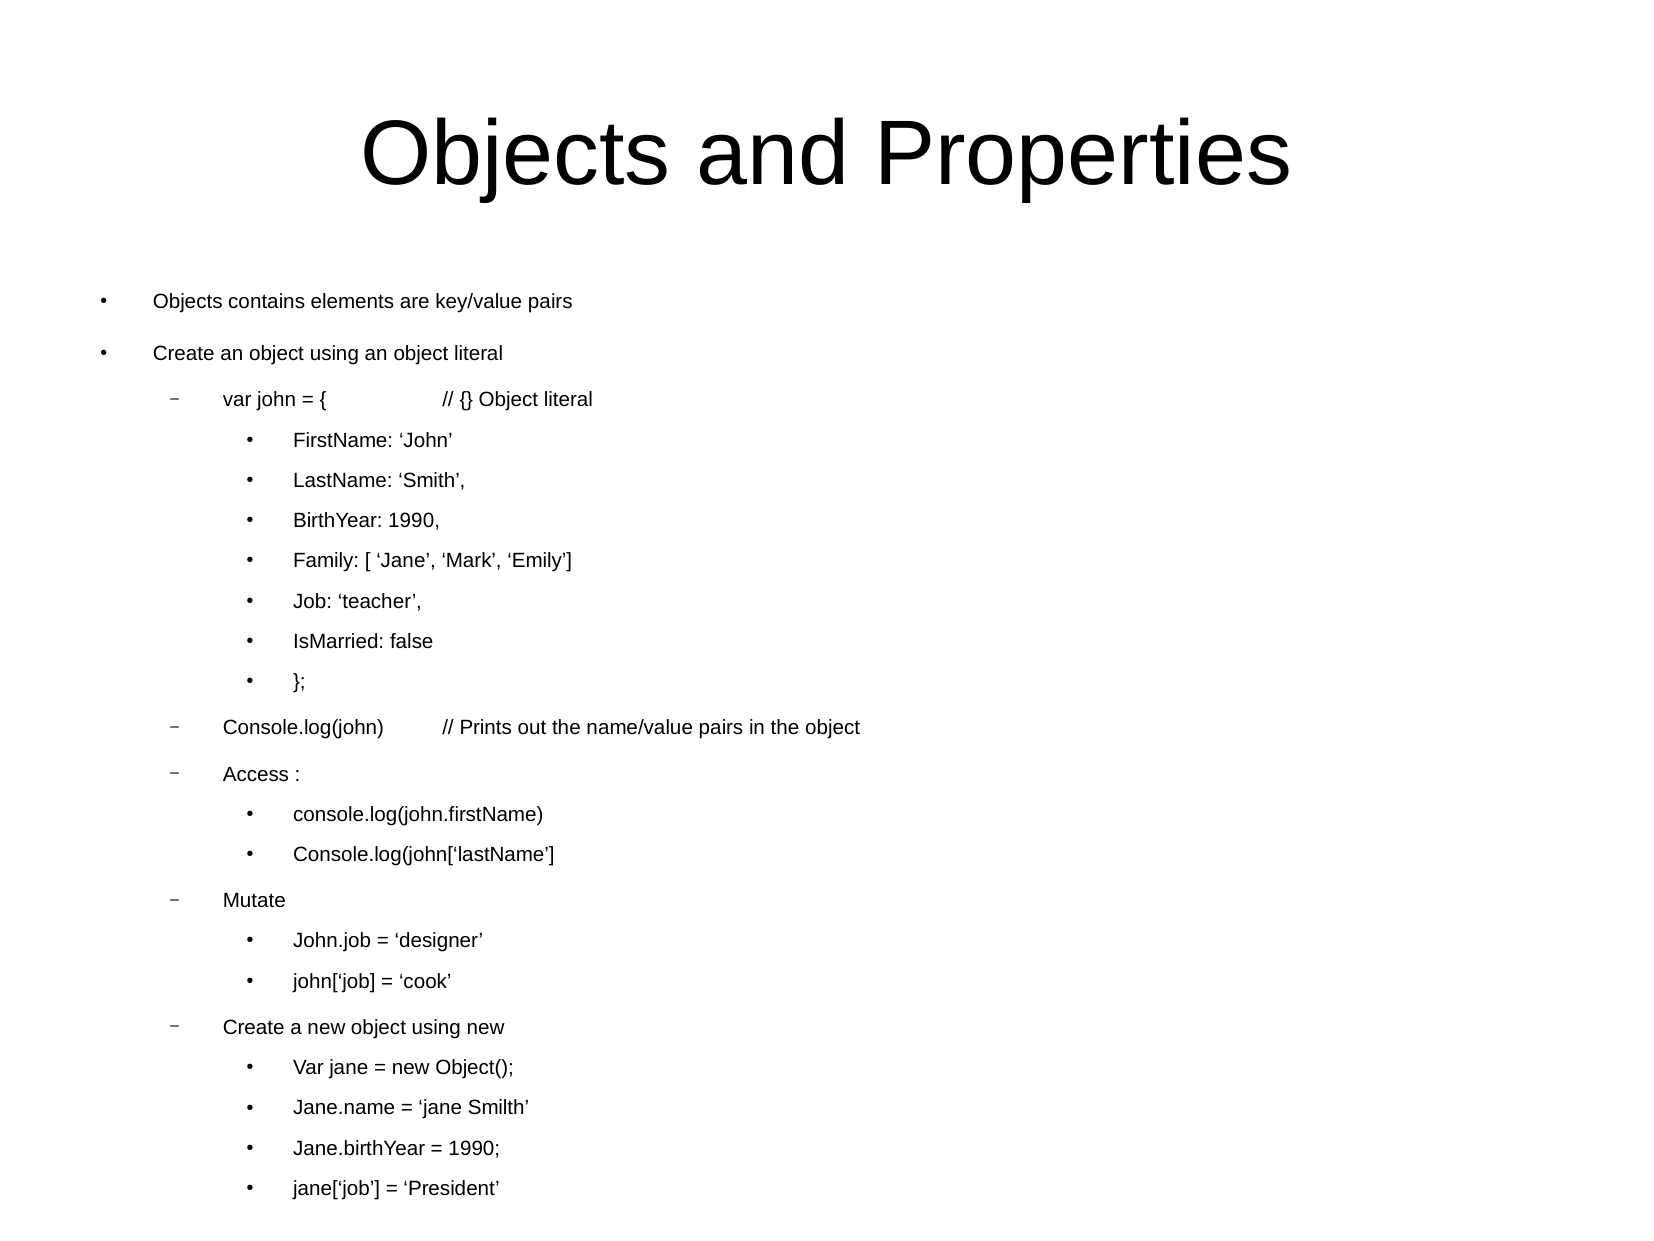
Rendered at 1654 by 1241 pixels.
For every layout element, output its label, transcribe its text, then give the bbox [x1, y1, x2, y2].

title Objects and Properties [82, 49, 1571, 257]
list Objects contains elements are key/value pairs Create an object using an object literal var john = { // {} Object literal FirstName: ‘John’ LastName: ‘Smith’, BirthYear: 1990, Family: [ ‘Jane’, ‘Mark’, ‘Emily’] Job: ‘teacher’, IsMarried: false }; Console.log(john) // Prints out the name/value pairs in the object Access : console.log(john.firstName) Console.log(john[‘lastName’] Mutate John.job = ‘designer’ john[‘job] = ‘cook’ Create a new object using new Var jane = new Object(); Jane.name = ‘jane Smilth’ Jane.birthYear = 1990; jane[‘job’] = ‘President’ [82, 290, 1583, 1205]
